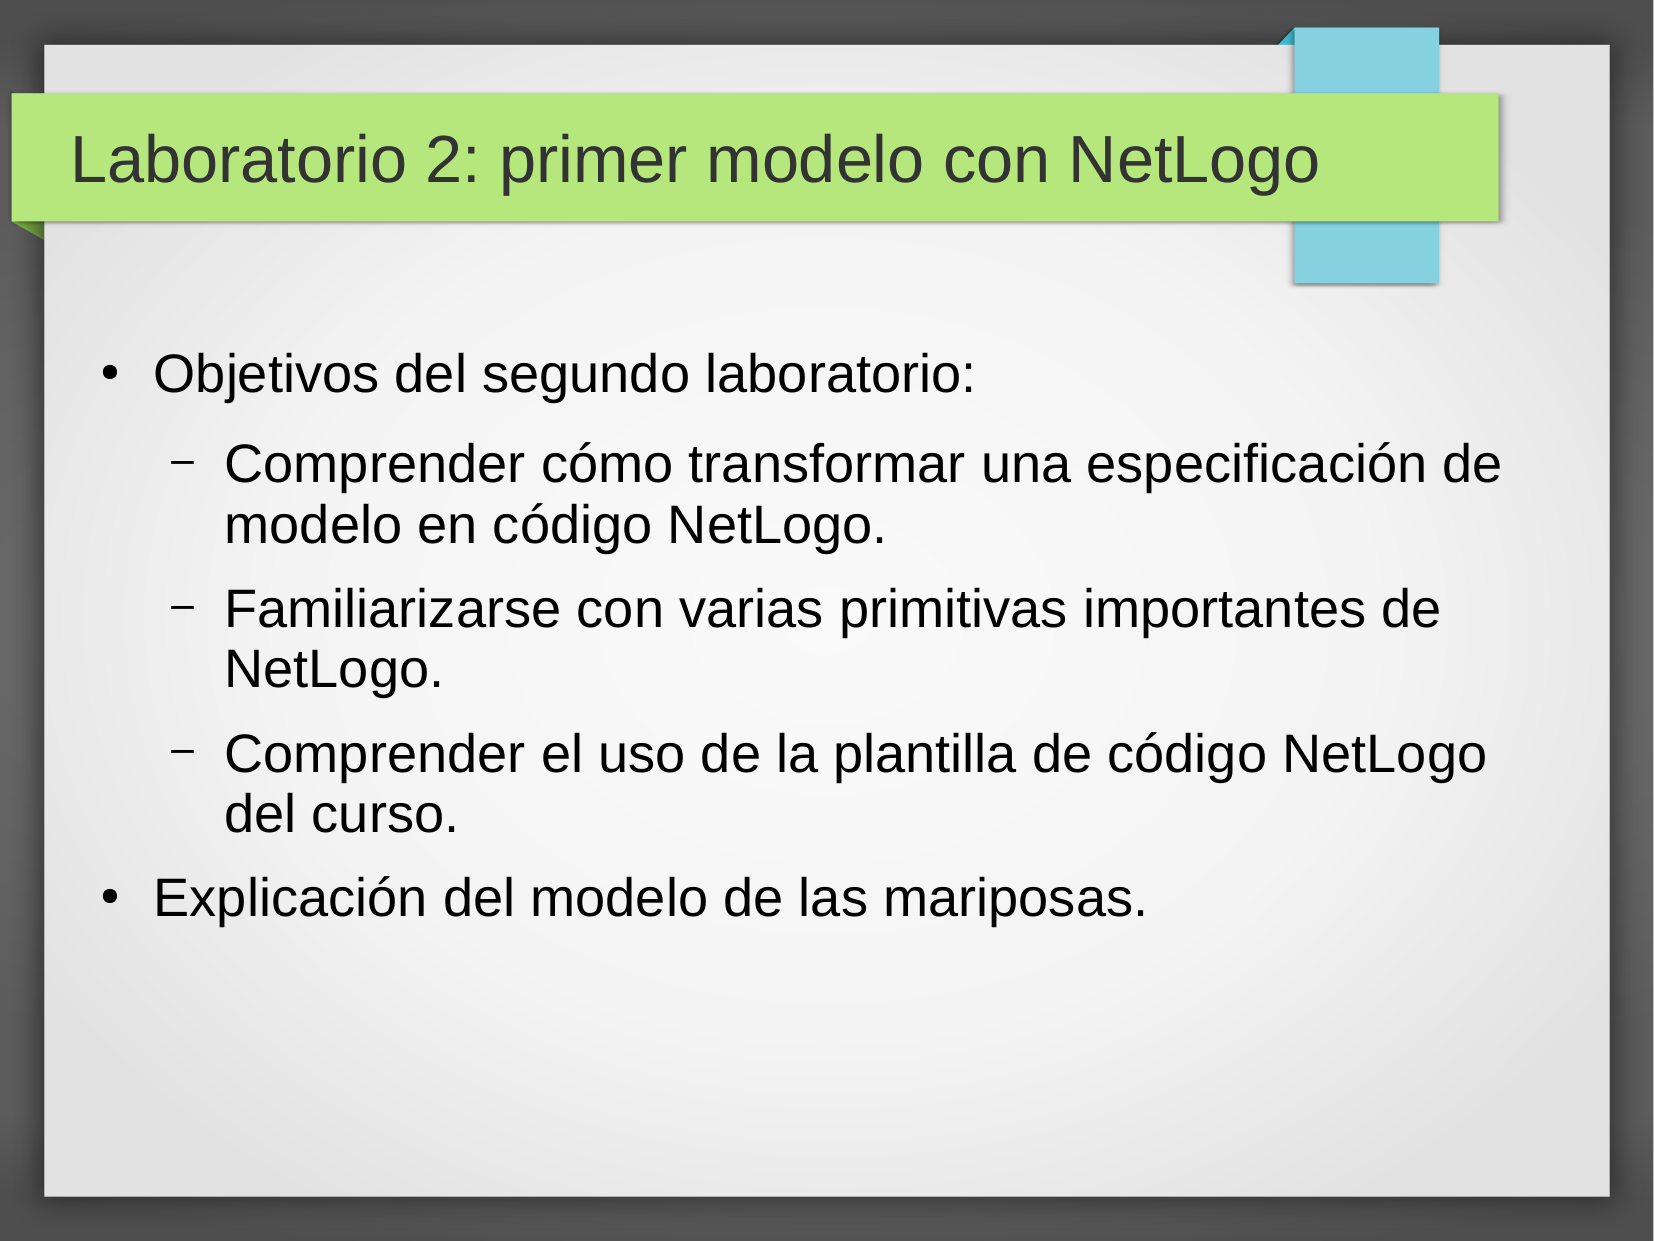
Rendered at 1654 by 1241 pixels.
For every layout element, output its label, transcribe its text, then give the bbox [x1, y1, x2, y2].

picture [0, 0, 1654, 1241]
list Objetivos del segundo laboratorio: Comprender cómo transformar una especificación de modelo en código NetLogo. Familiarizarse con varias primitivas importantes de NetLogo. Comprender el uso de la plantilla de código NetLogo del curso. Explicación del modelo de las mariposas. [82, 343, 1538, 1063]
title Laboratorio 2: primer modelo con NetLogo [70, 106, 1501, 213]
